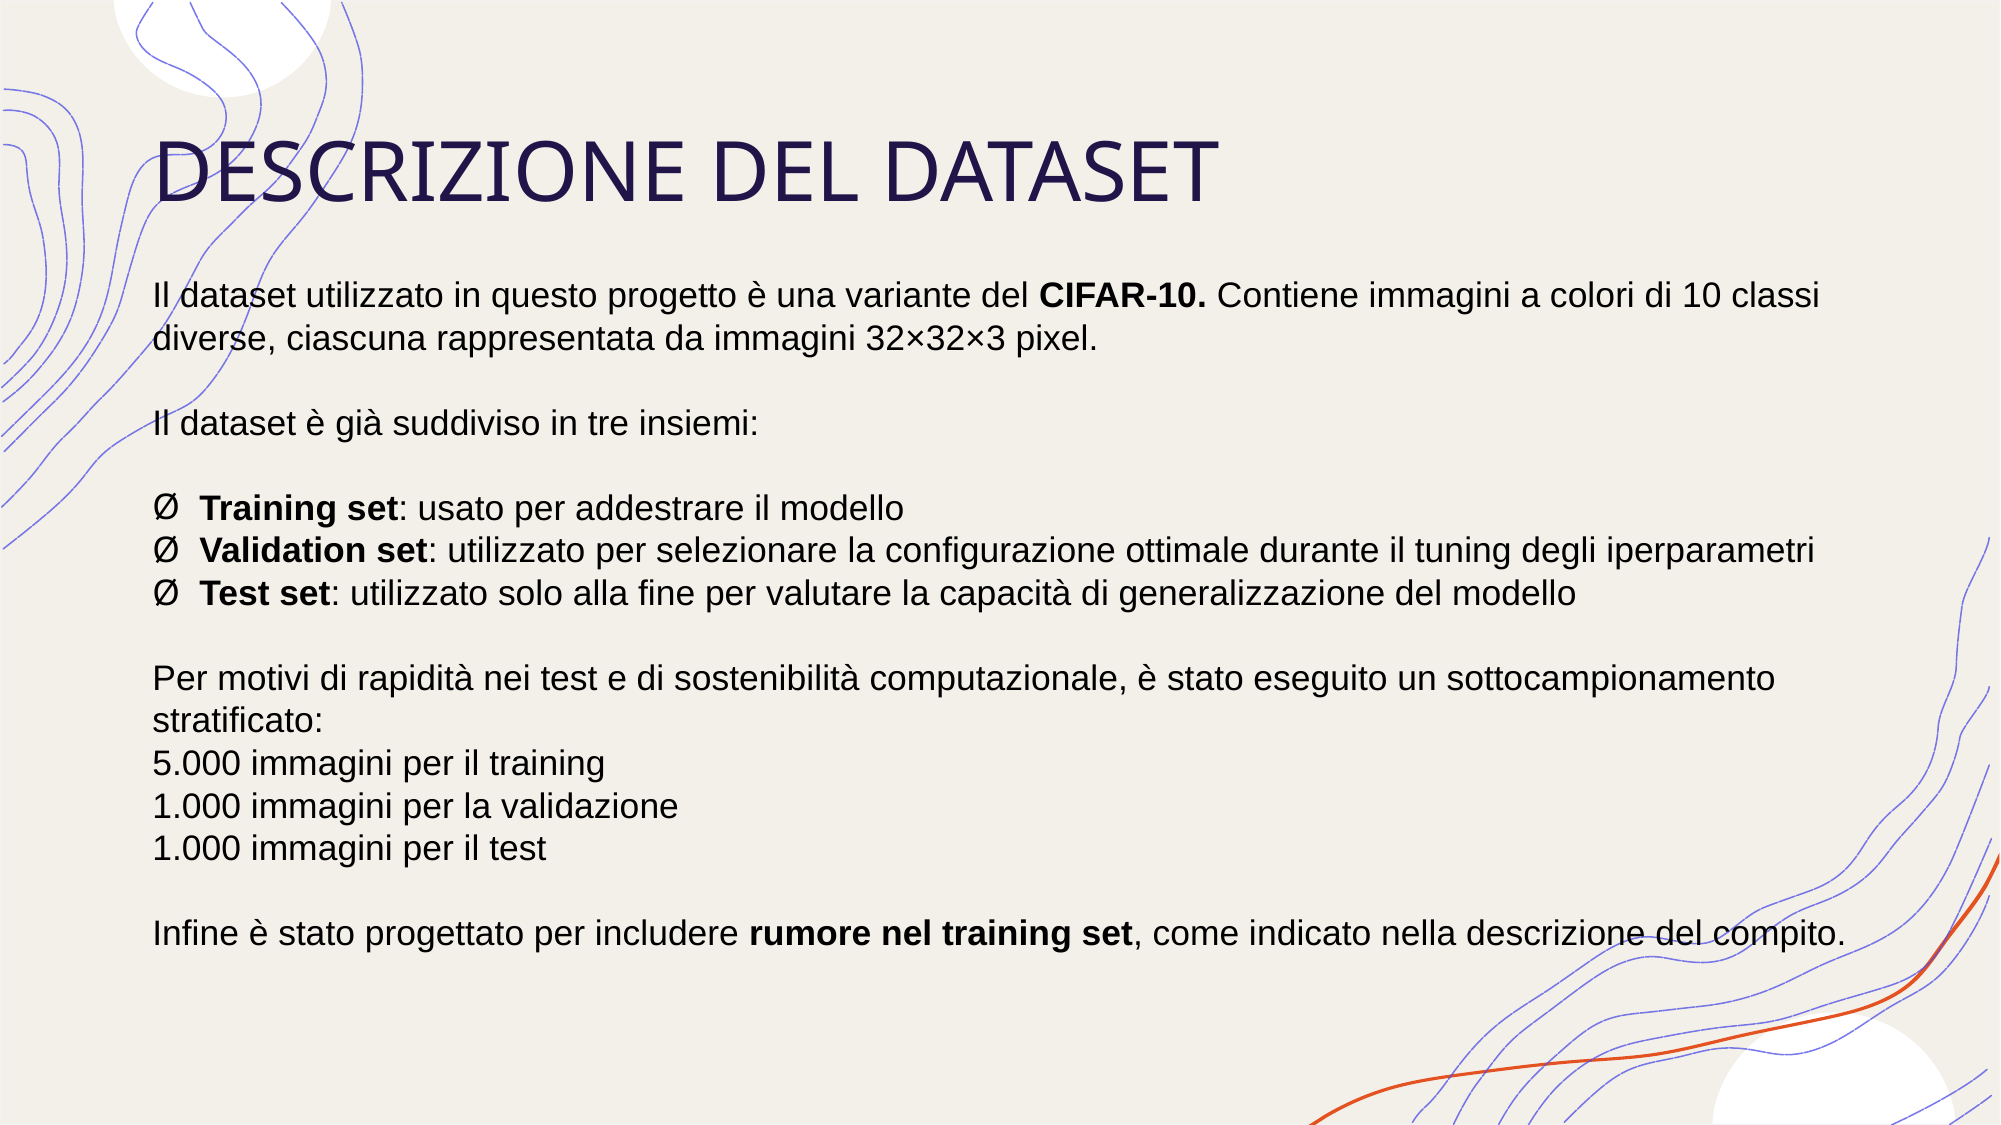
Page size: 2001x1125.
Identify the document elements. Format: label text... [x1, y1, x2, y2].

title DESCRIZIONE DEL DATASET [137, 59, 1863, 264]
text_box Il dataset utilizzato in questo progetto è una variante del CIFAR-10. Contiene immagini a colori di 10 classi diverse, ciascuna rappresentata da immagini 32×32×3 pixel. Il dataset è già suddiviso in tre insiemi: Training set: usato per addestrare il modello Validation set: utilizzato per selezionare la configurazione ottimale durante il tuning degli iperparametri Test set: utilizzato solo alla fine per valutare la capacità di generalizzazione del modello Per motivi di rapidità nei test e di sostenibilità computazionale, è stato eseguito un sottocampionamento stratificato: 5.000 immagini per il training 1.000 immagini per la validazione 1.000 immagini per il test Infine è stato progettato per includere rumore nel training set, come indicato nella descrizione del compito. [137, 264, 1863, 1010]
